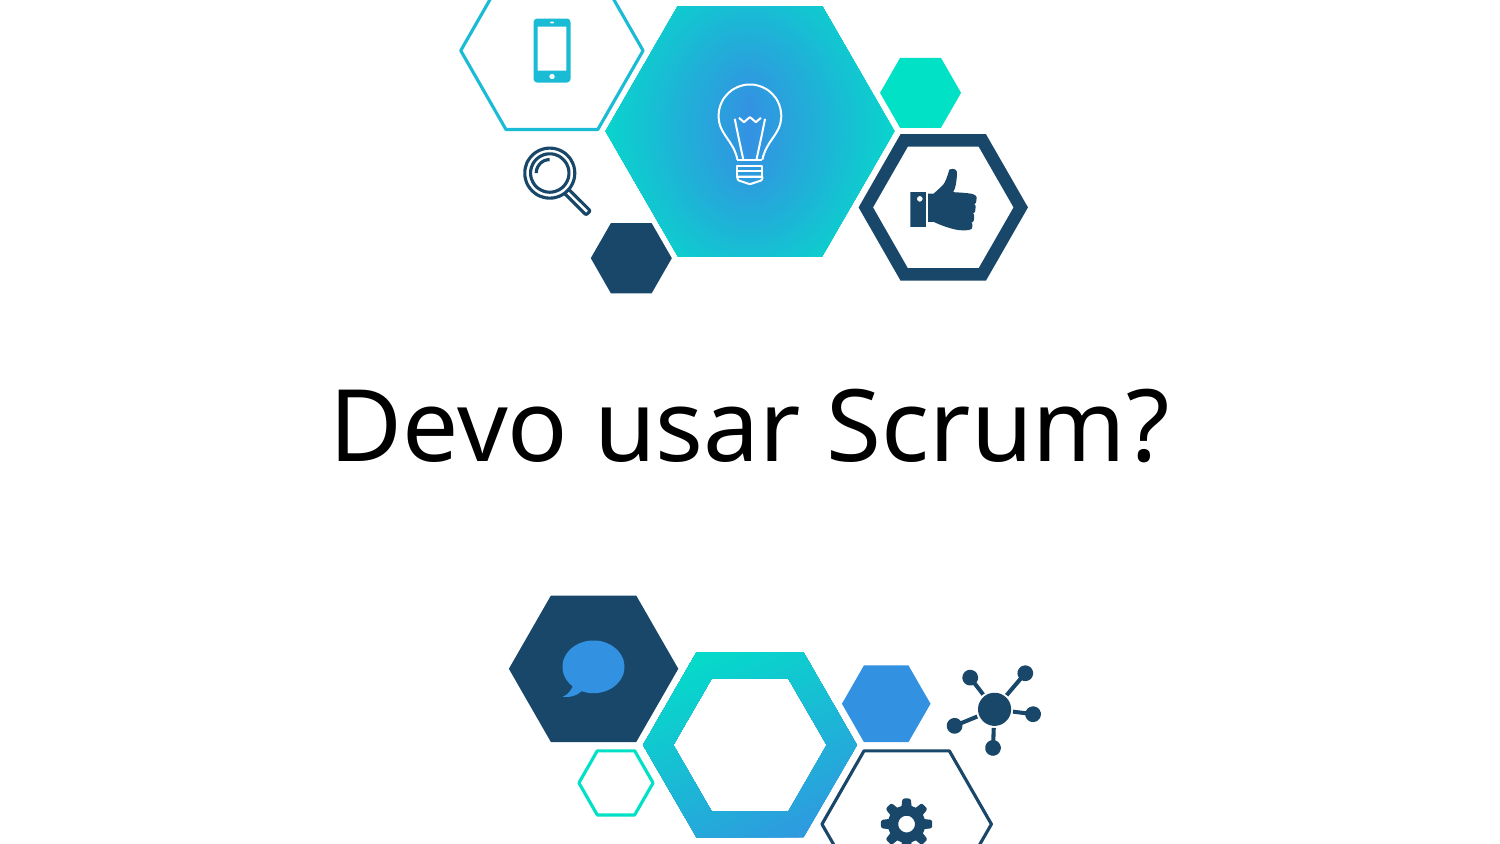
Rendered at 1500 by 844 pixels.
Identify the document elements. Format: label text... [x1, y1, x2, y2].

title Devo usar Scrum? [229, 326, 1271, 517]
